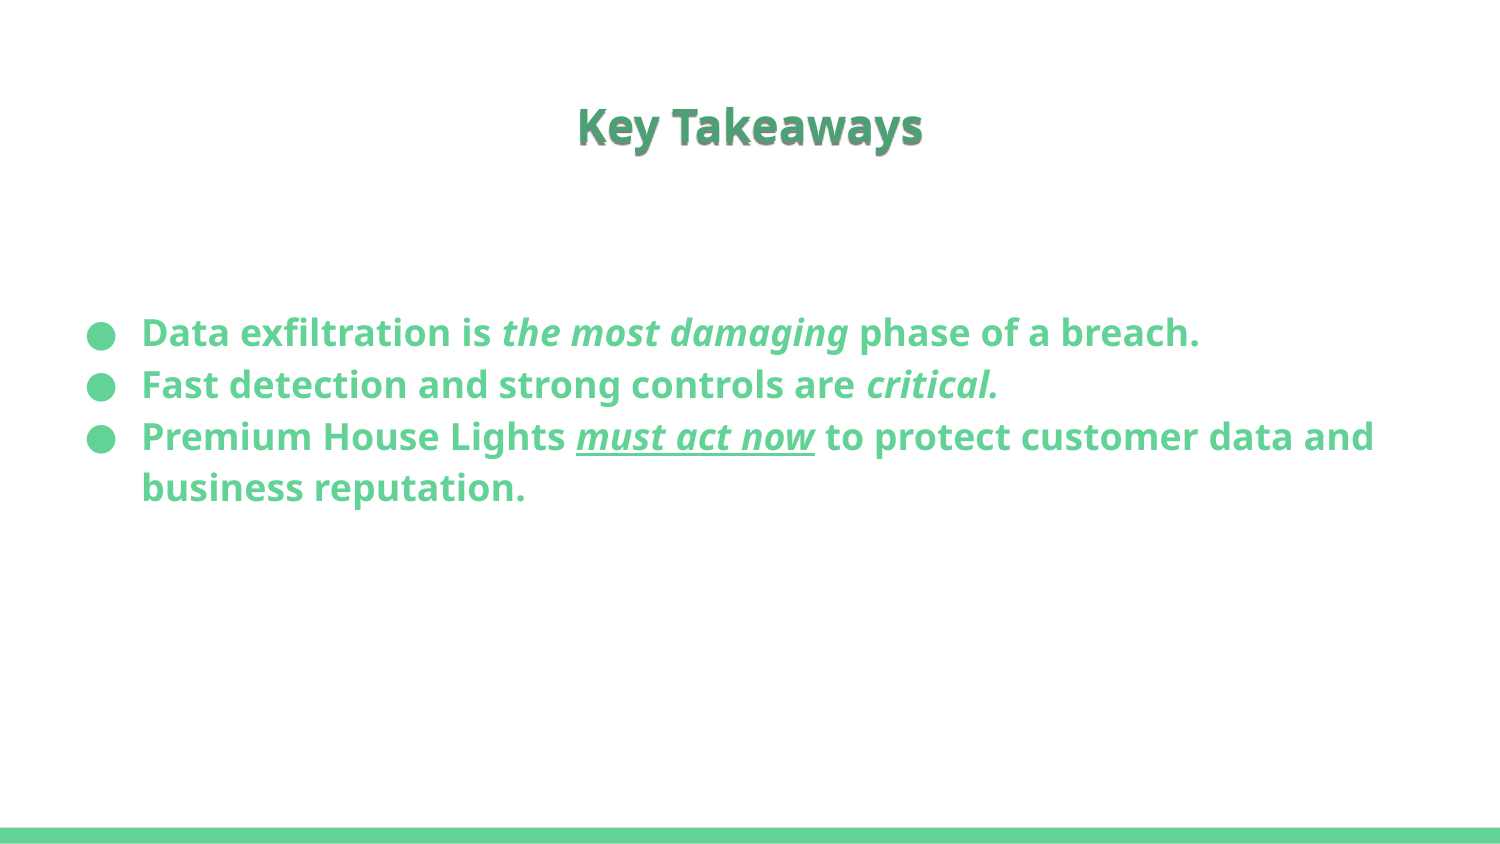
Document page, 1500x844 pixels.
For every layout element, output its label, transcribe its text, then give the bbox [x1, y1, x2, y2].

list Data exfiltration is the most damaging phase of a breach. Fast detection and strong controls are critical. Premium House Lights must act now to protect customer data and business reputation. [51, 287, 1449, 557]
title Key Takeaways [51, 72, 1449, 167]
